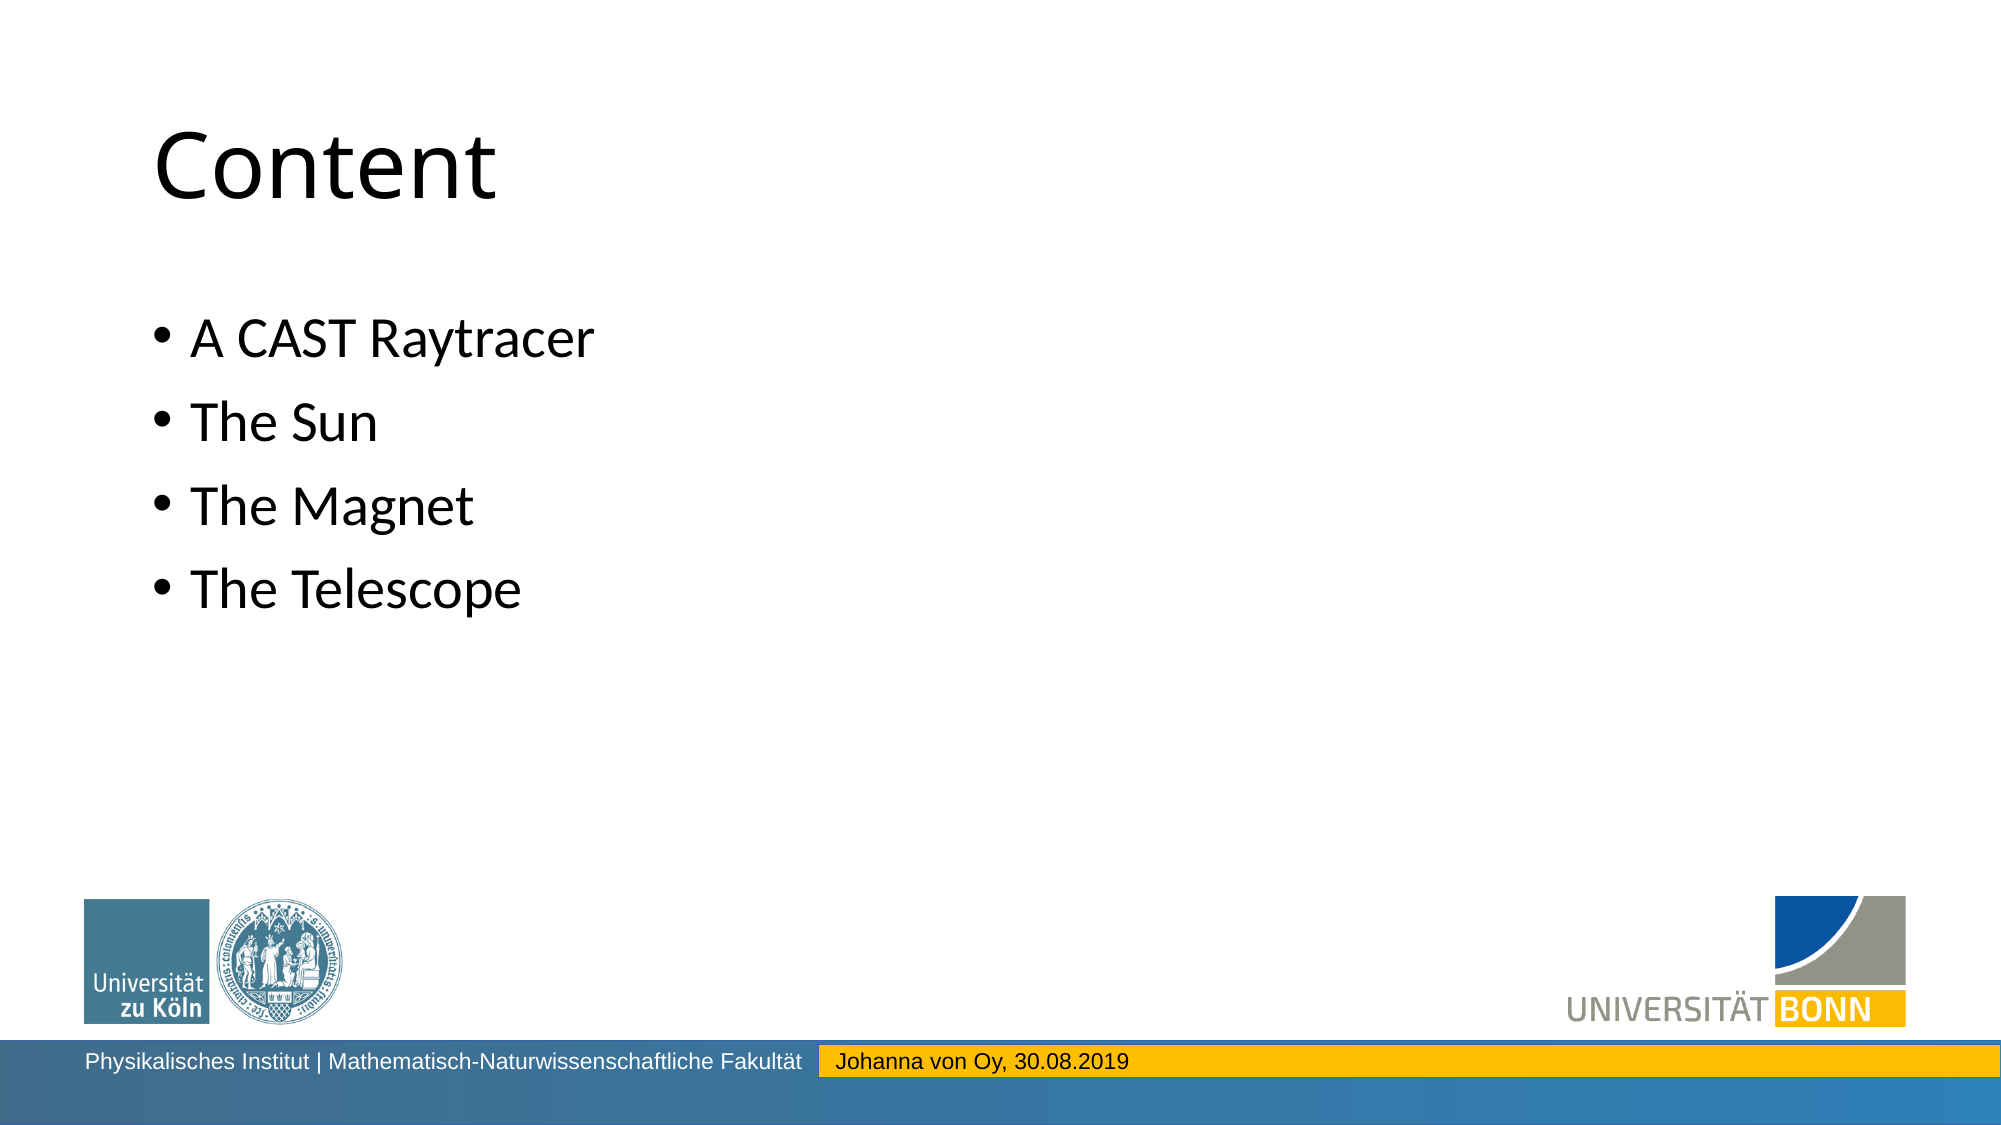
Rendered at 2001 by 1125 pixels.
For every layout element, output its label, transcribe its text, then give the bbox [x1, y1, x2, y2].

picture [77, 899, 353, 1025]
list A CAST Raytracer The Sun The Magnet The Telescope [137, 299, 1863, 1014]
text_box Johanna von Oy, 30.08.2019 [814, 1039, 1991, 1082]
picture [1568, 896, 1906, 1027]
title Content [137, 59, 1863, 278]
text_box Physikalisches Institut | Mathematisch-Naturwissenschaftliche Fakultät [70, 1039, 814, 1082]
text_box [0, 1040, 2000, 1125]
